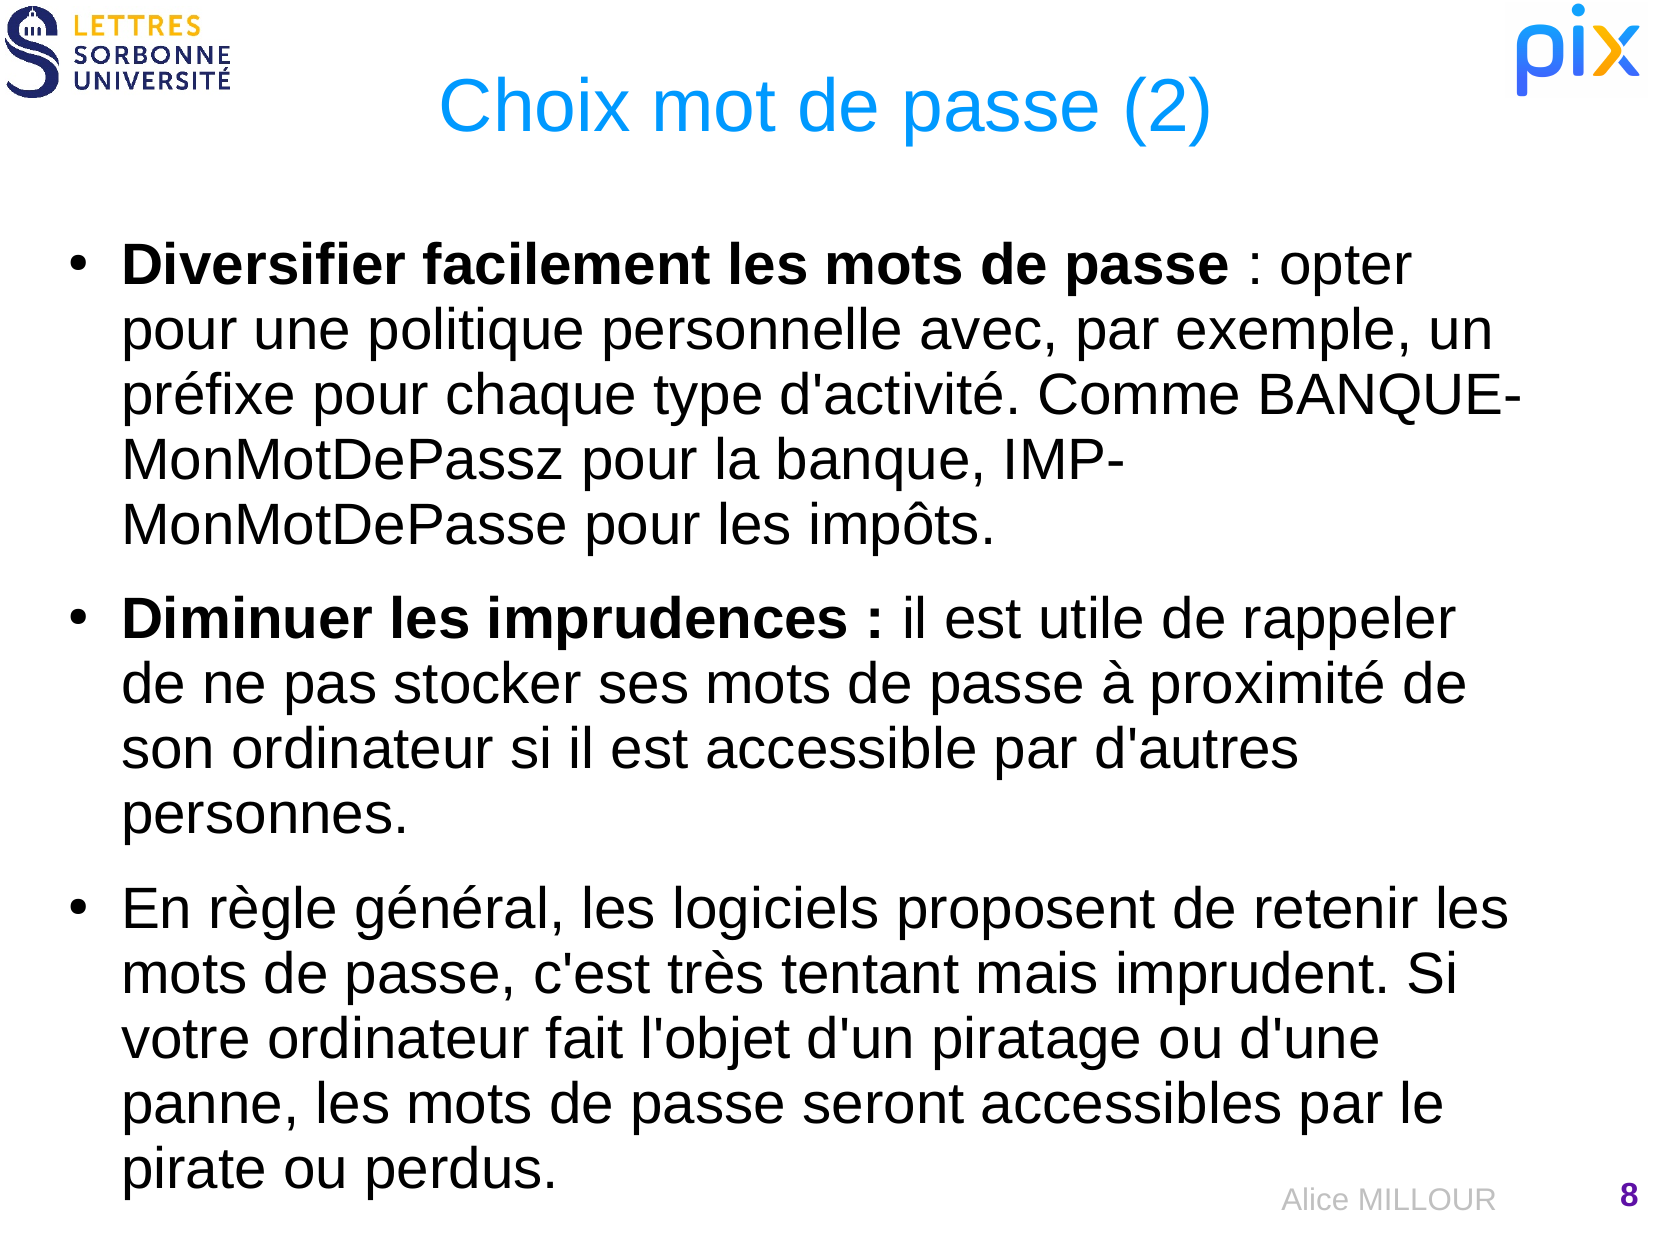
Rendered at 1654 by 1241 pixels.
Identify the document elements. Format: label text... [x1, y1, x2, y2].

picture [5, 6, 82, 98]
picture [1571, 2, 1648, 98]
title Choix mot de passe (2) [82, 2, 1571, 210]
list Diversifier facilement les mots de passe : opter pour une politique personnelle avec, par exemple, un préfixe pour chaque type d'activité. Comme BANQUE-MonMotDePassz pour la banque, IMP-MonMotDePasse pour les impôts. Diminuer les imprudences : il est utile de rappeler de ne pas stocker ses mots de passe à proximité de son ordinateur si il est accessible par d'autres personnes. En règle général, les logiciels proposent de retenir les mots de passe, c'est très tentant mais imprudent. Si votre ordinateur fait l'objet d'un piratage ou d'une panne, les mots de passe seront accessibles par le pirate ou perdus. [50, 231, 1539, 951]
